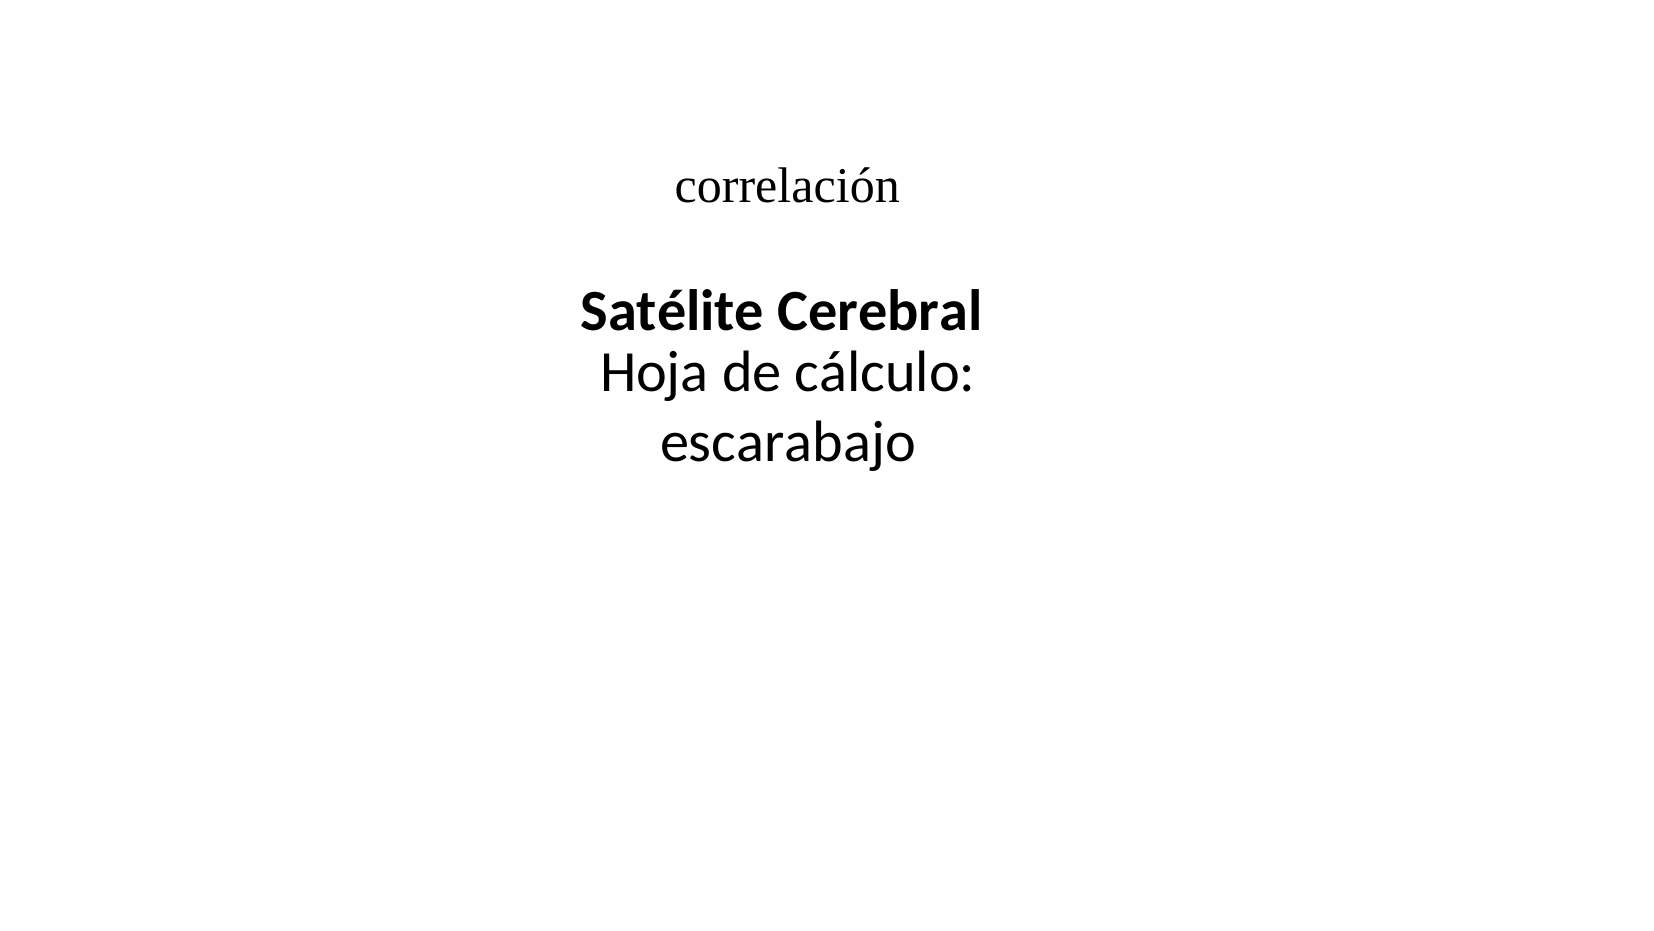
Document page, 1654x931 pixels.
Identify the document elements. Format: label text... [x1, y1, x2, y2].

text_box correlación [659, 145, 928, 221]
text_box Satélite Cerebral [565, 264, 998, 325]
text_box Hoja de cálculo: escarabajo [322, 325, 1254, 482]
